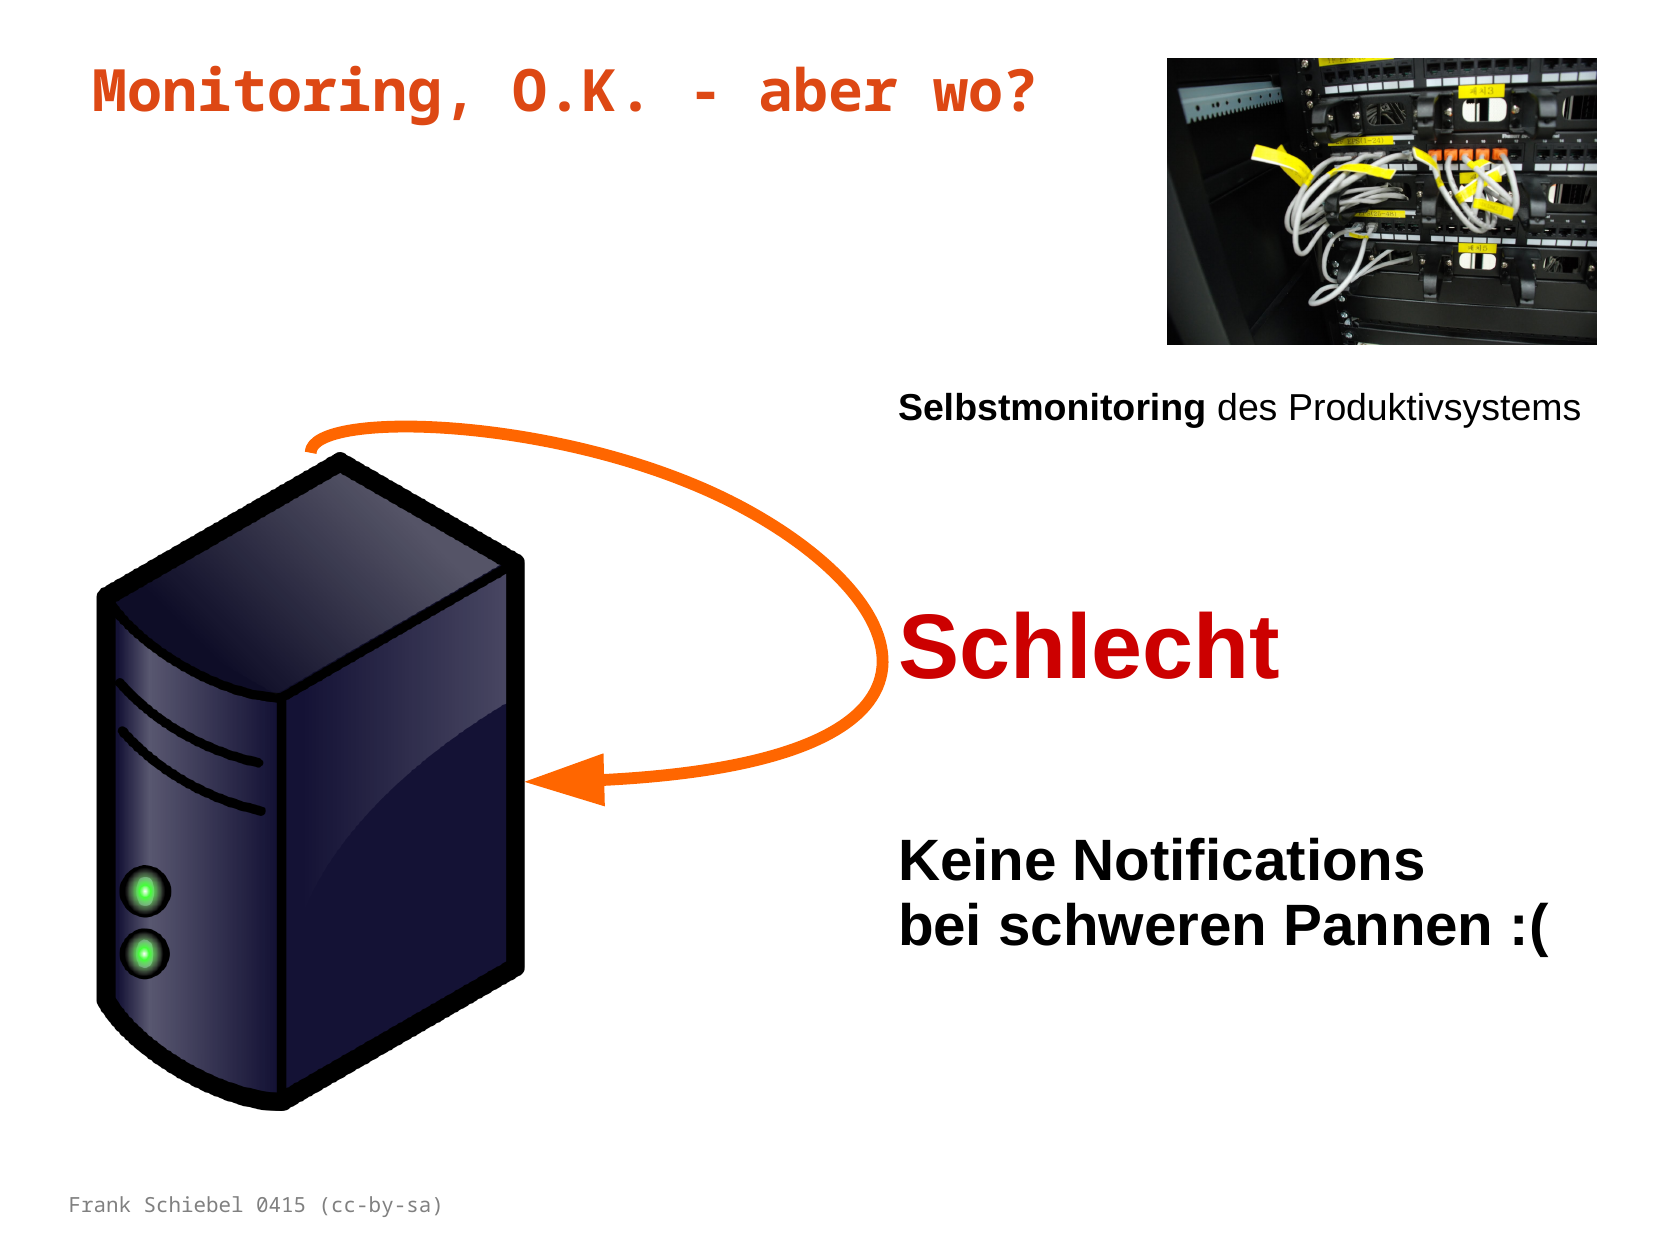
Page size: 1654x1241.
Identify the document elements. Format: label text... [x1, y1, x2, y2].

text_box Selbstmonitoring des Produktivsystems Schlecht Keine Notifications bei schweren Pannen :( [883, 378, 1597, 968]
text_box Monitoring, O.K. - aber wo? [78, 42, 1130, 117]
picture [1167, 58, 1597, 346]
picture [96, 452, 525, 1111]
